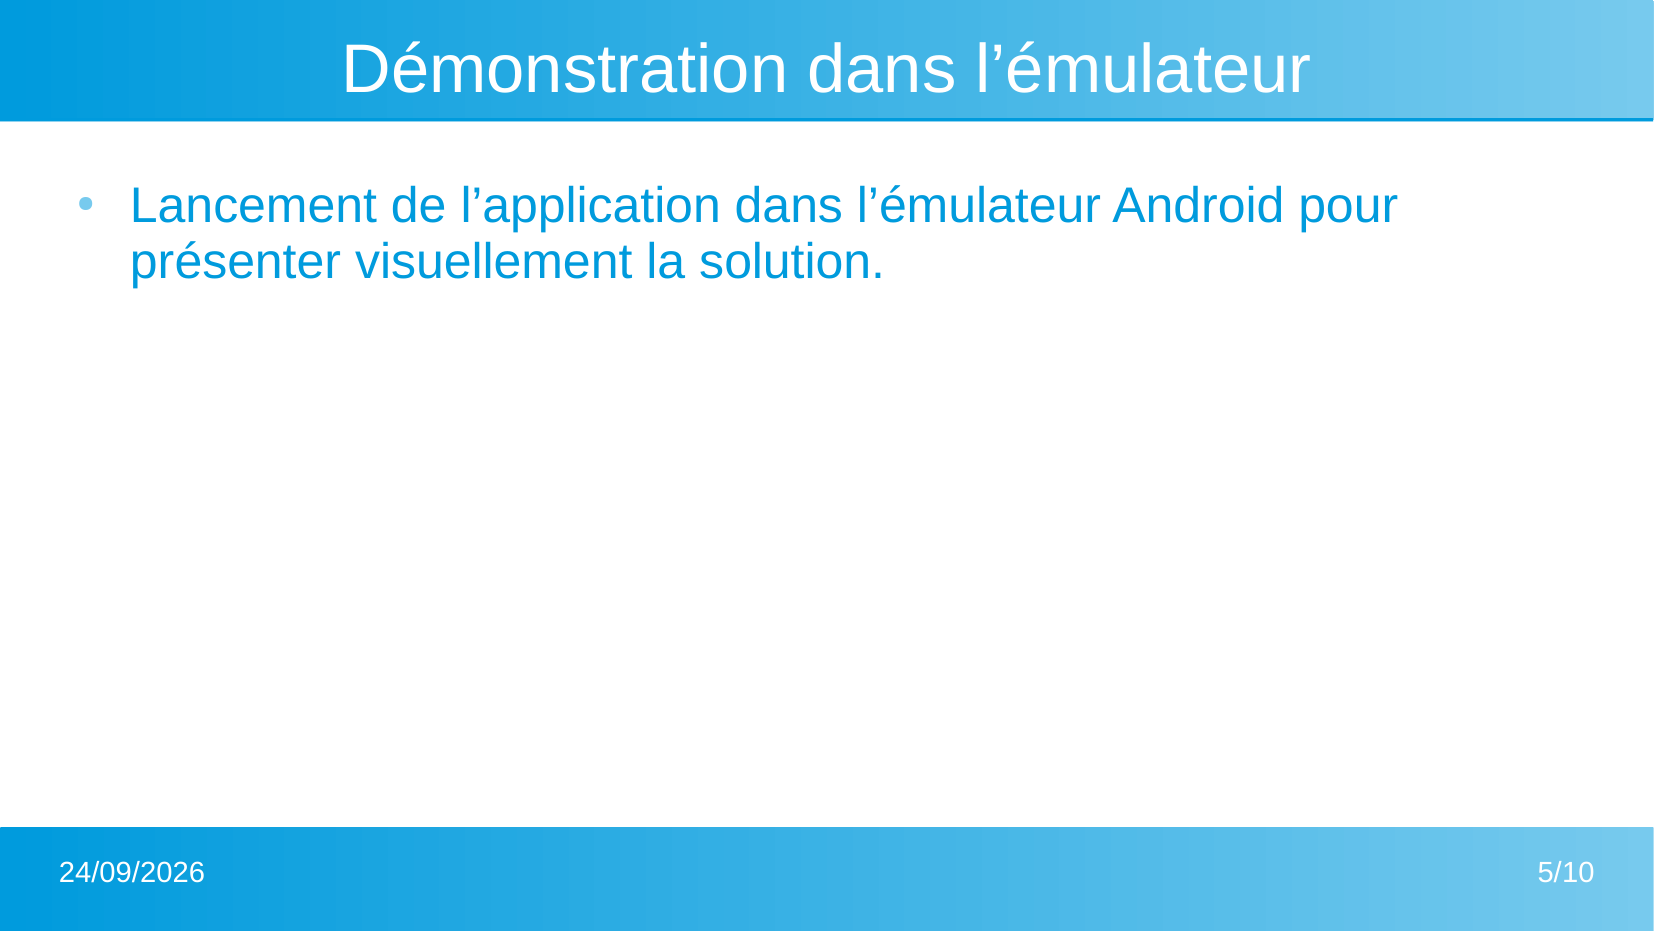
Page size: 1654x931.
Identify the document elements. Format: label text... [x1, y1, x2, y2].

list Lancement de l’application dans l’émulateur Android pour présenter visuellement la solution. [59, 177, 1595, 768]
title Démonstration dans l’émulateur [59, 29, 1595, 108]
